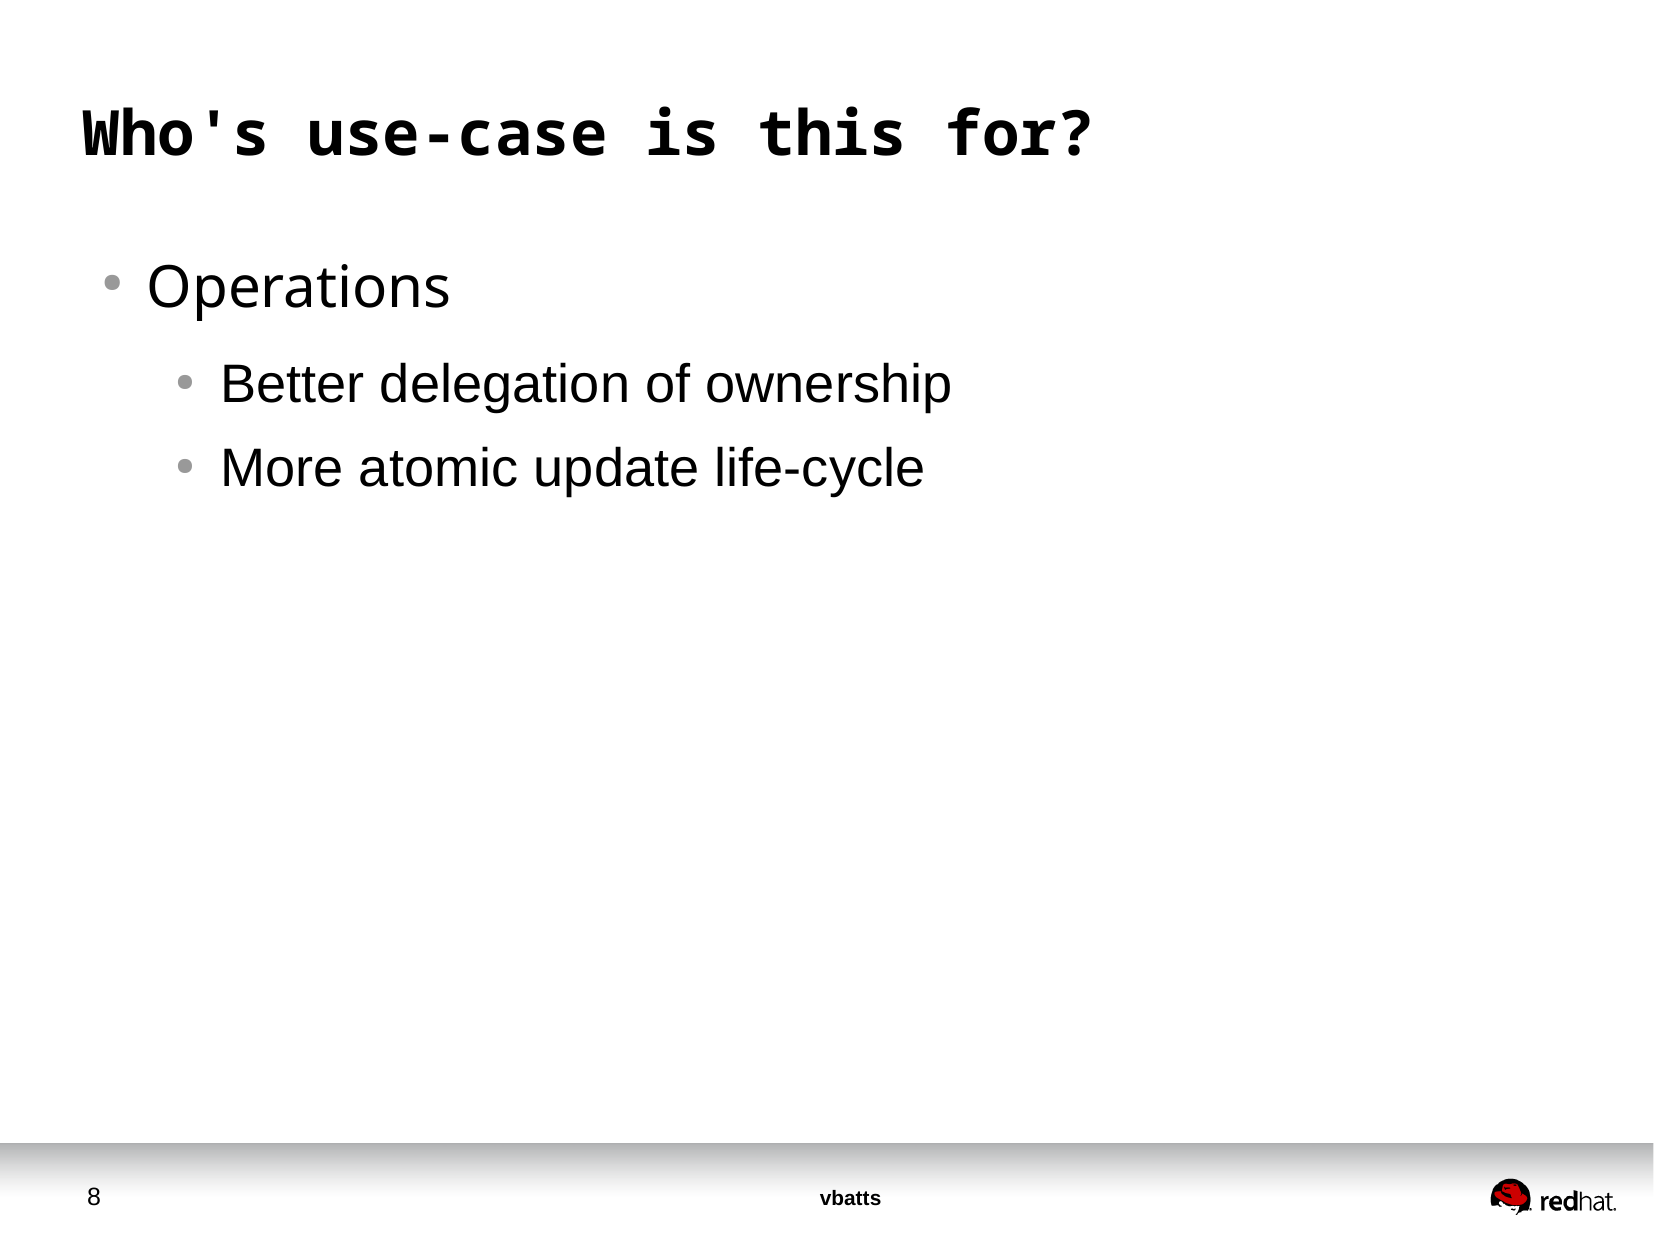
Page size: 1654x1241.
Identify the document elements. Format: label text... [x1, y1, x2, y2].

picture [0, 1143, 1654, 1241]
list Operations Better delegation of ownership More atomic update life-cycle [86, 244, 1576, 1039]
title Who's use-case is this for? [82, 37, 1571, 226]
